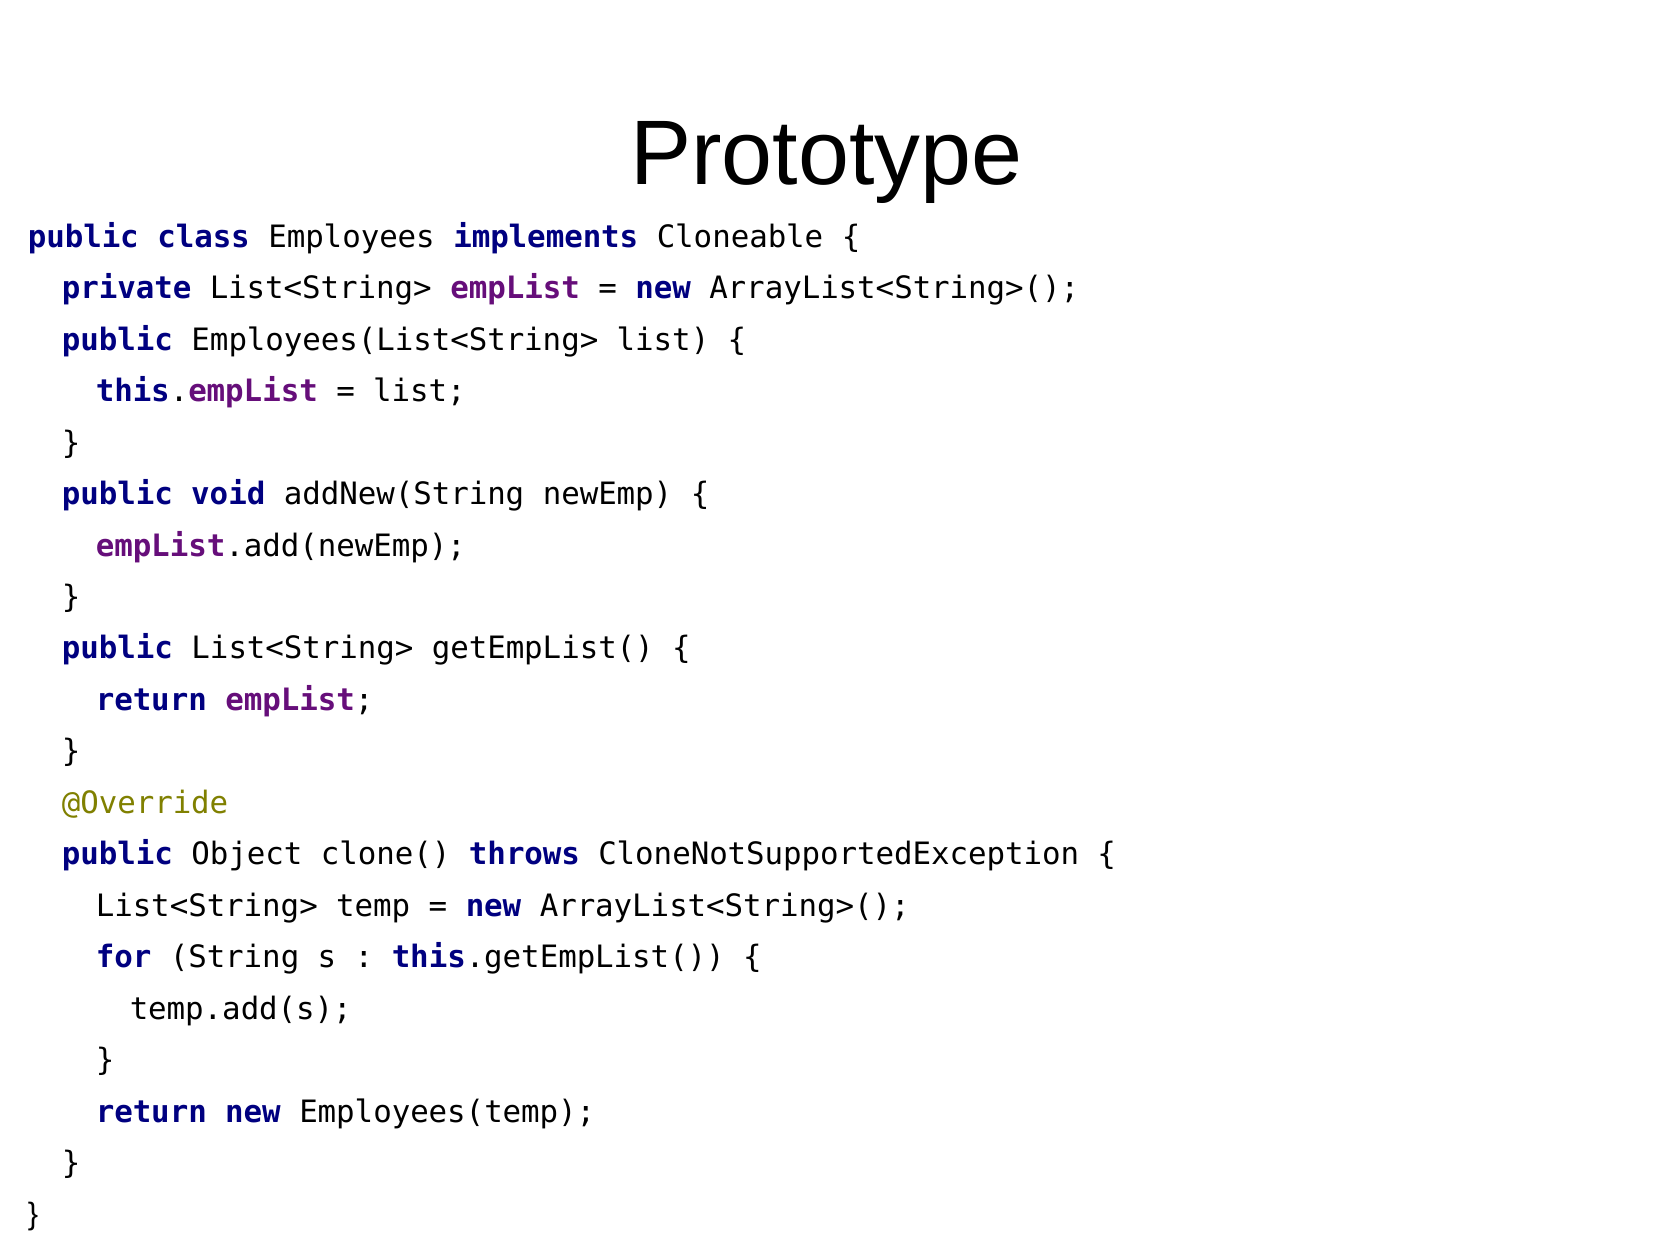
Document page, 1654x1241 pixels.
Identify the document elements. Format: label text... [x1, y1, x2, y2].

title Prototype [82, 49, 1571, 219]
list public class Employees implements Cloneable { private List<String> empList = new ArrayList<String>(); public Employees(List<String> list) { this.empList = list; } public void addNew(String newEmp) { empList.add(newEmp); } public List<String> getEmpList() { return empList; } @Override public Object clone() throws CloneNotSupportedException { List<String> temp = new ArrayList<String>(); for (String s : this.getEmpList()) { temp.add(s); } return new Employees(temp); } } [27, 219, 1654, 1241]
